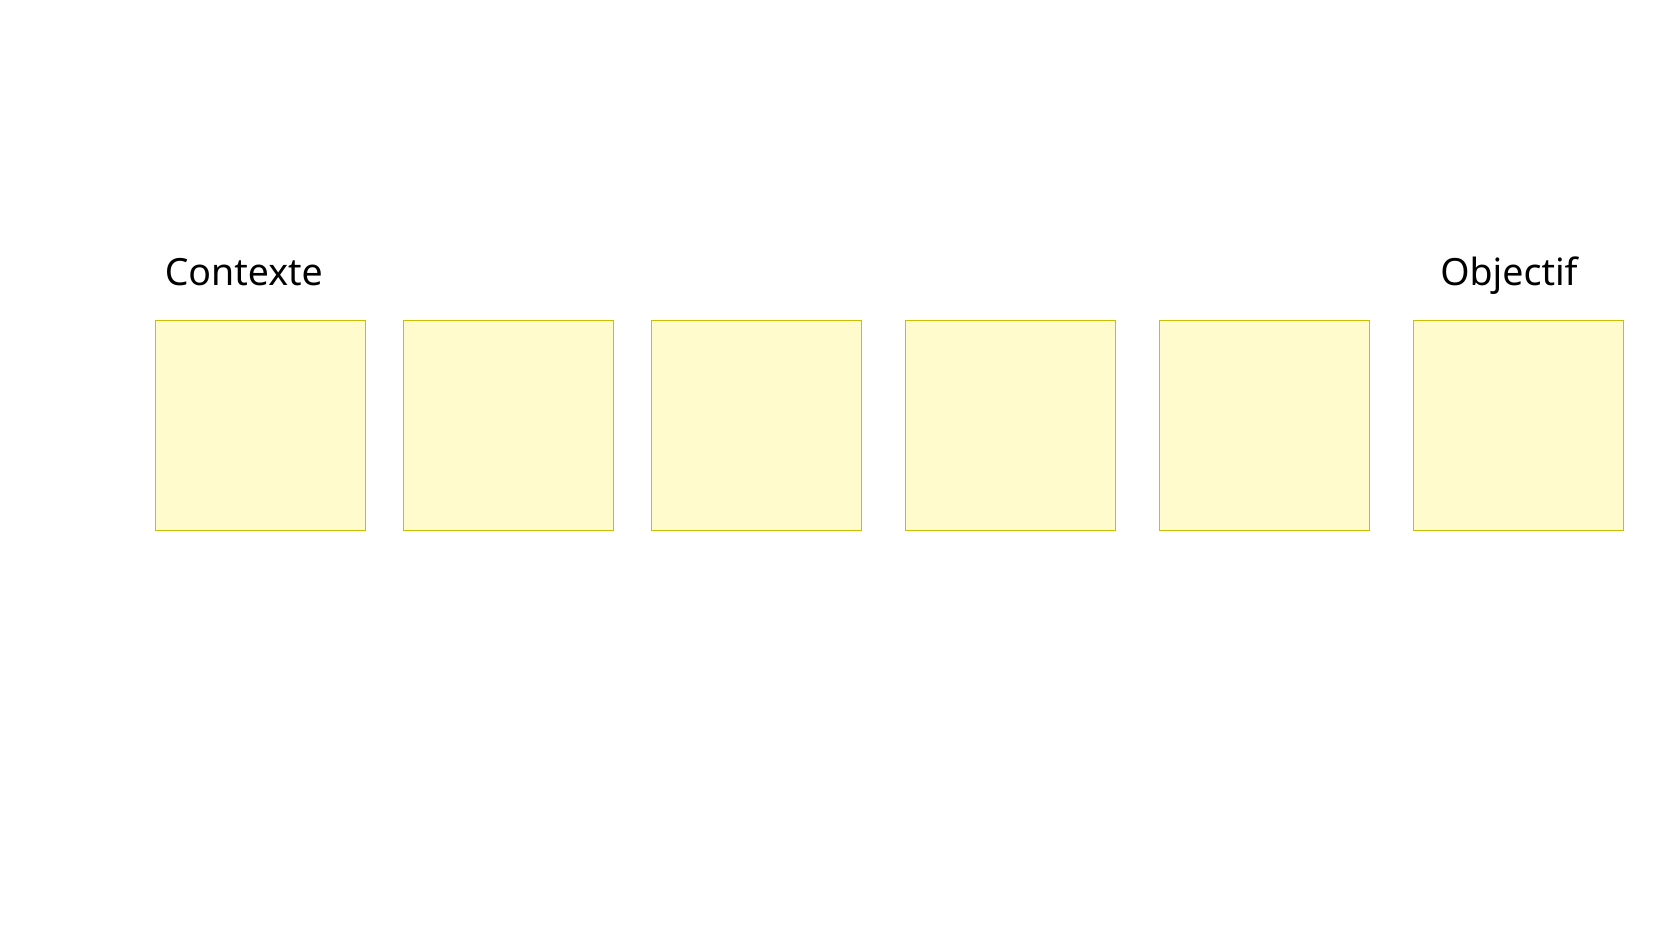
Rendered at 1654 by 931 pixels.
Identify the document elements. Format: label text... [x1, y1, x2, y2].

text_box [155, 320, 366, 531]
text_box [651, 320, 862, 531]
text_box Objectif [1425, 237, 1636, 295]
text_box [403, 320, 614, 531]
text_box [905, 320, 1116, 531]
text_box [1413, 320, 1624, 531]
text_box Contexte [150, 237, 451, 295]
text_box [1159, 320, 1370, 531]
